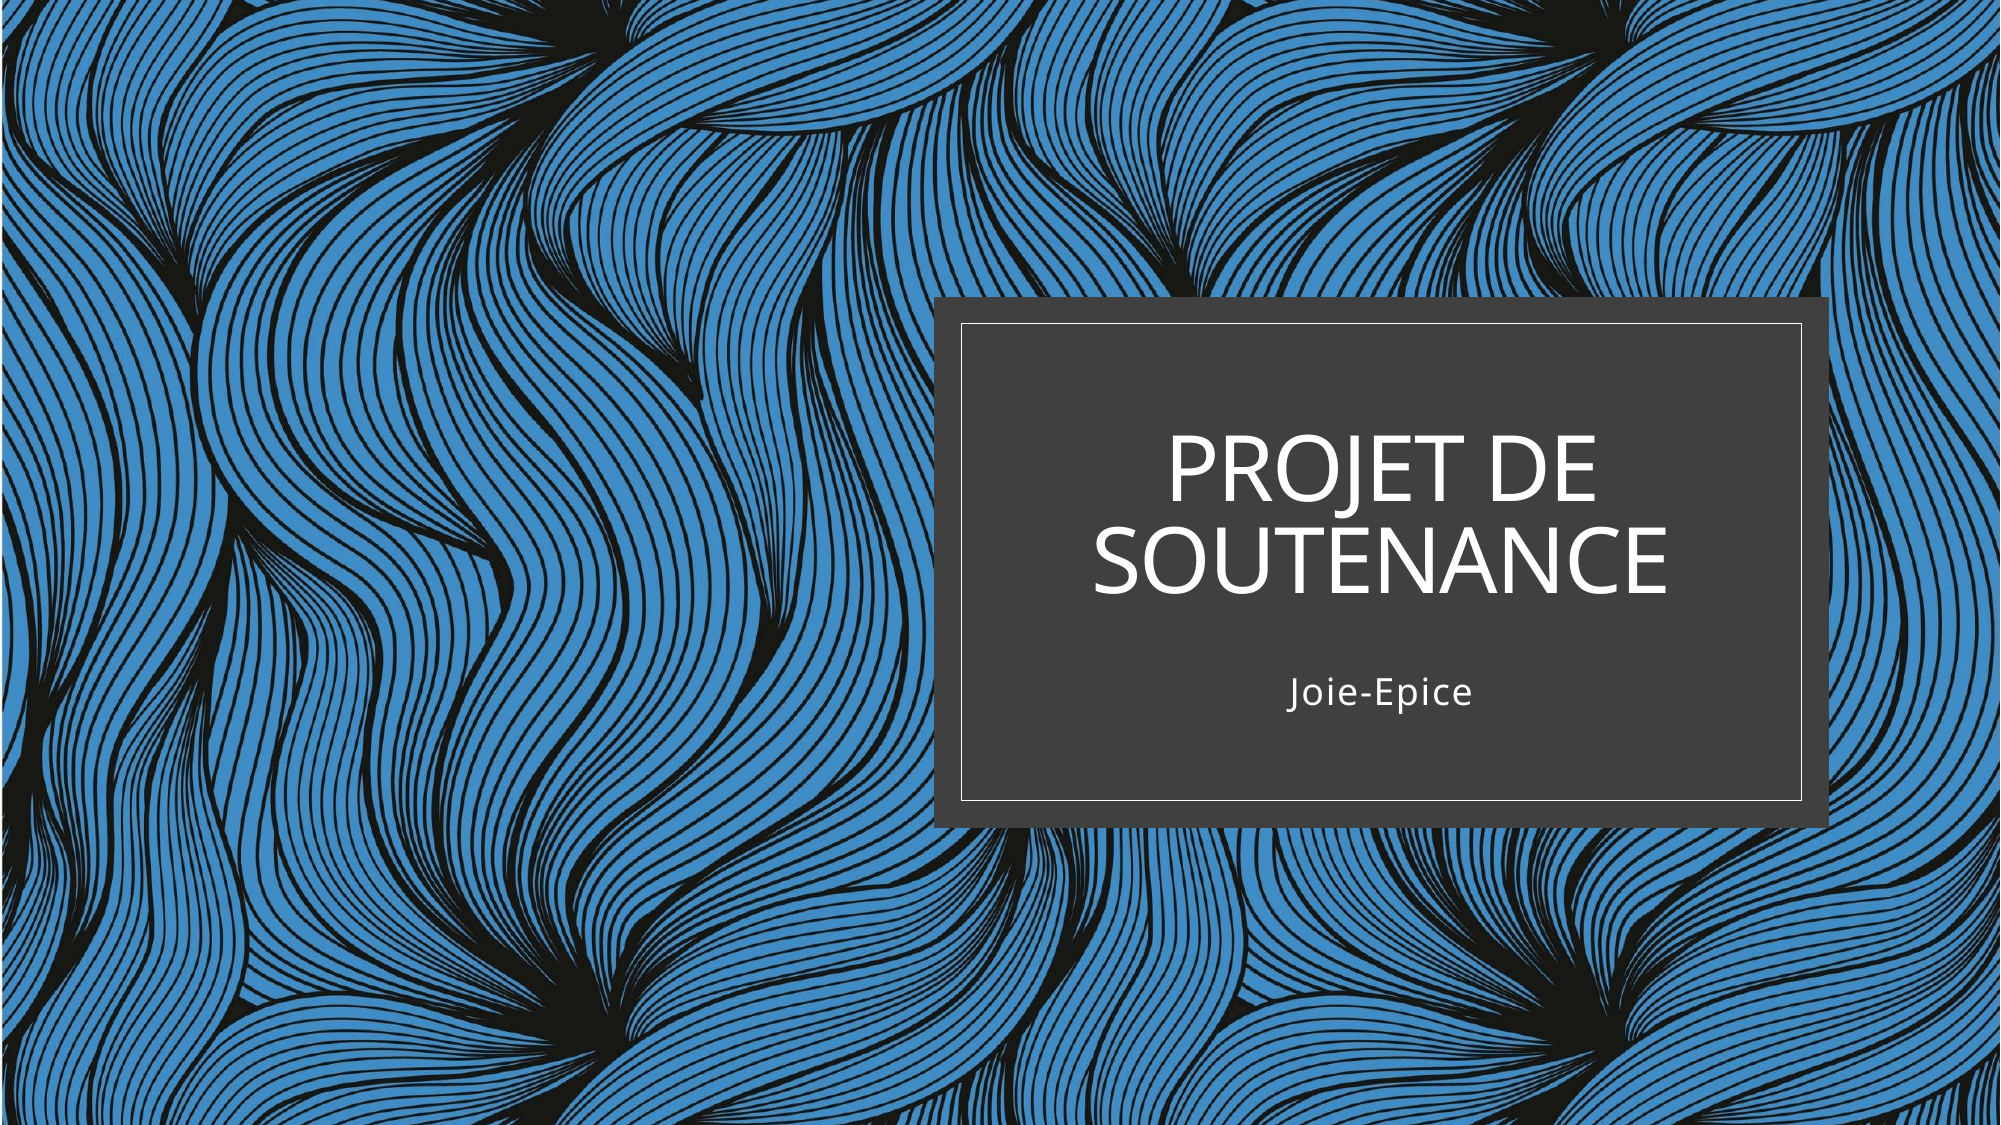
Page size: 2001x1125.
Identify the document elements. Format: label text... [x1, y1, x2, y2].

title Projet de soutenance [989, 386, 1774, 654]
picture [0, 0, 2000, 1125]
subtitle Joie-Epice [989, 655, 1774, 748]
text_box [934, 297, 1829, 828]
